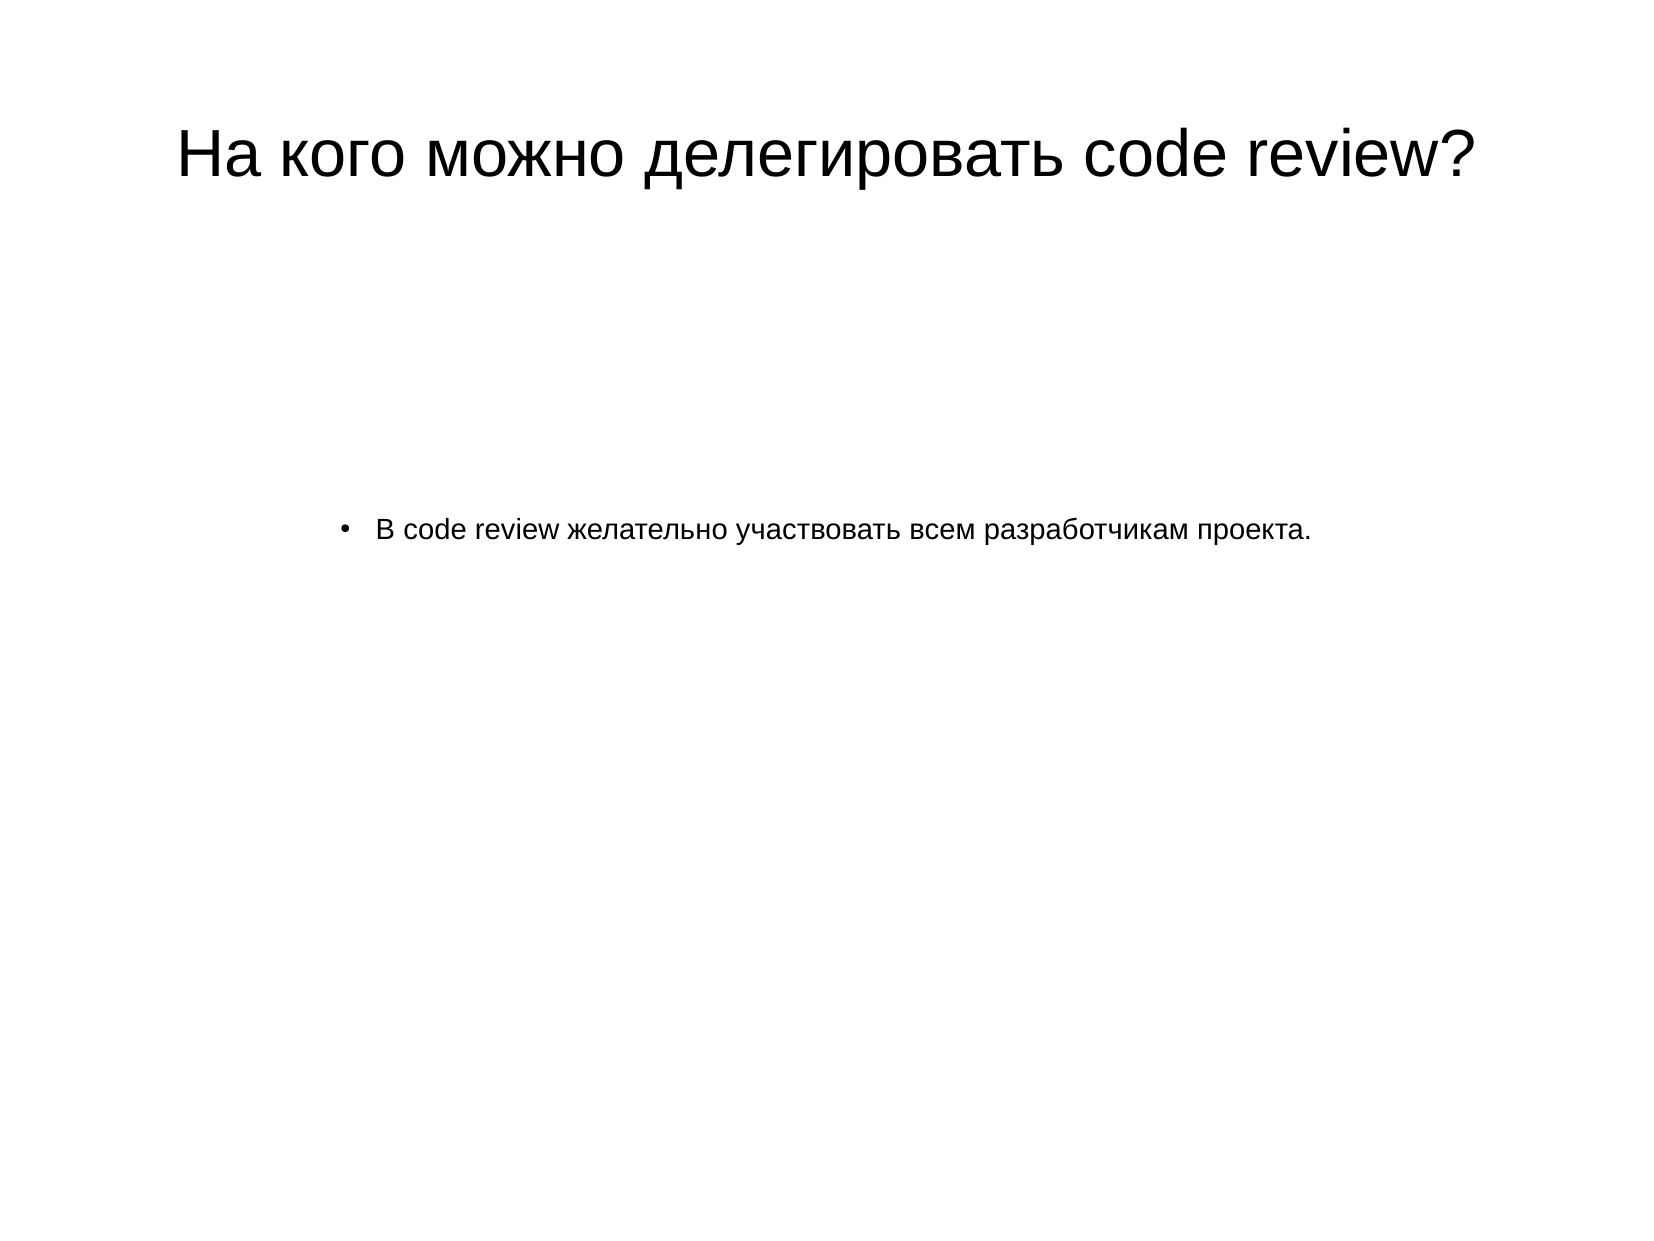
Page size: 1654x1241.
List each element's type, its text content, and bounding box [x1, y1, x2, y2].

subtitle В code review желательно участвовать всем разработчикам проекта. [82, 49, 1571, 1010]
